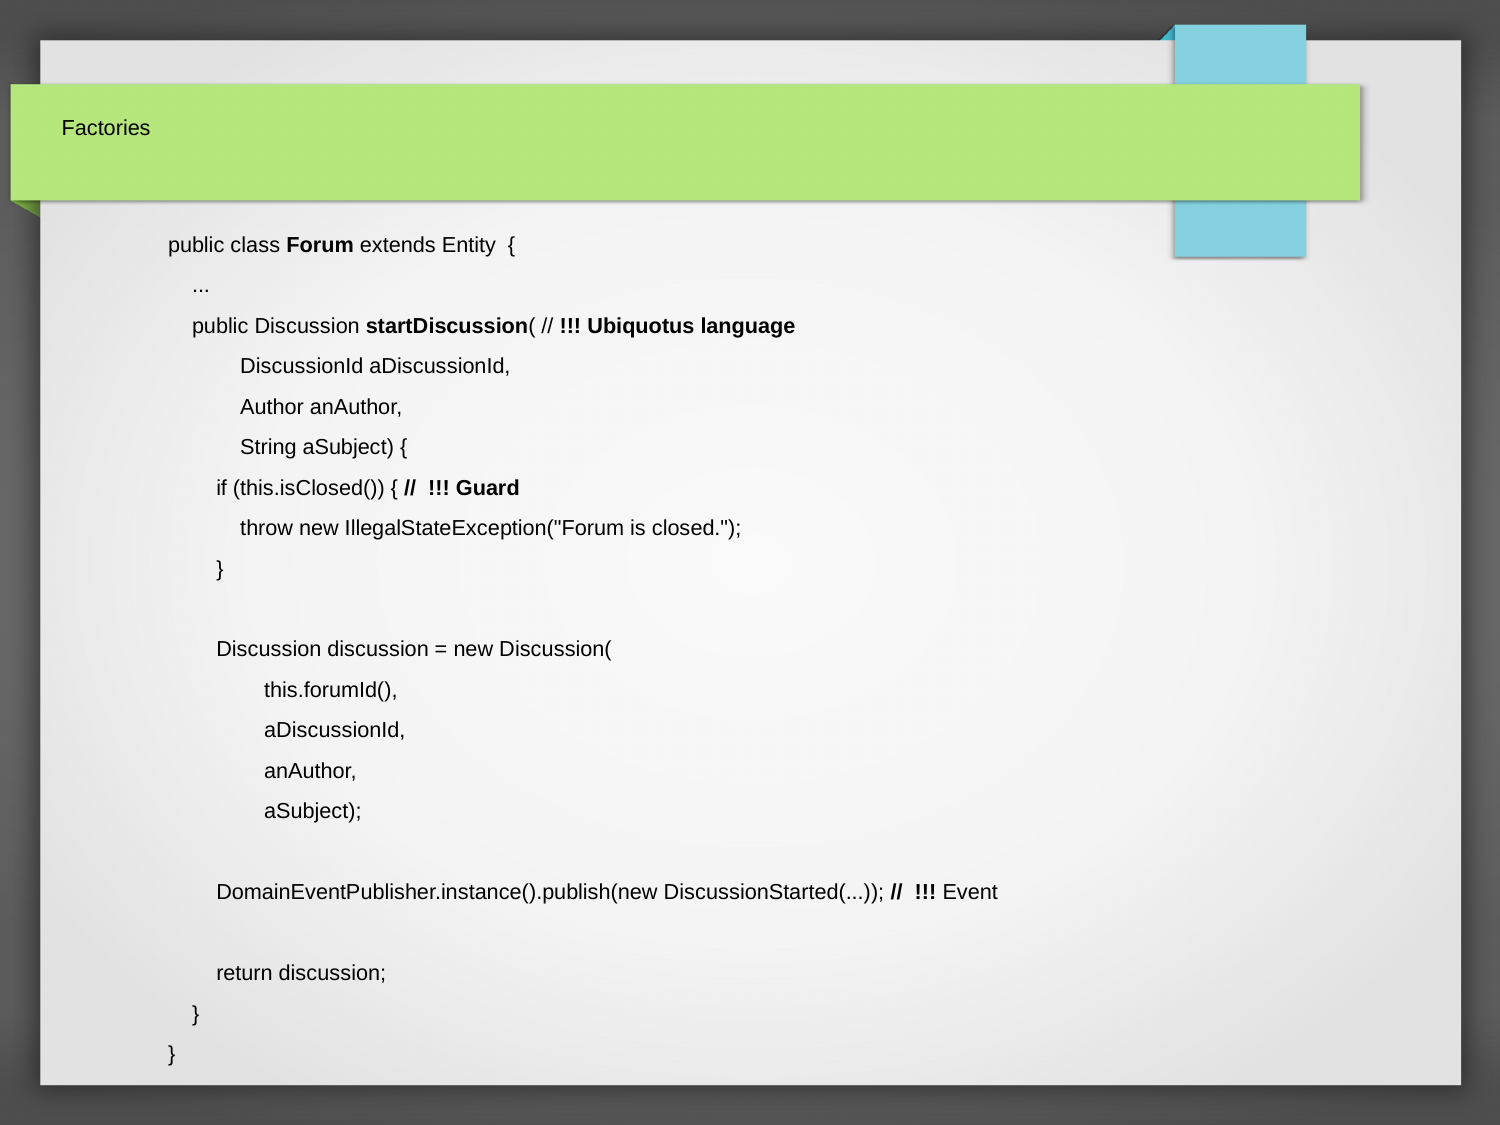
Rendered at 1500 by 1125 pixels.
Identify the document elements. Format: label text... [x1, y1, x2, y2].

picture [0, 0, 1500, 1125]
text_box public class Forum extends Entity { ... public Discussion startDiscussion( // !!! Ubiquotus language DiscussionId aDiscussionId, Author anAuthor, String aSubject) { if (this.isClosed()) { // !!! Guard throw new IllegalStateException("Forum is closed."); } Discussion discussion = new Discussion( this.forumId(), aDiscussionId, anAuthor, aSubject); DomainEventPublisher.instance().publish(new DiscussionStarted(...)); // !!! Event return discussion; } } [153, 212, 1312, 1077]
text_box Factories [46, 59, 1161, 151]
